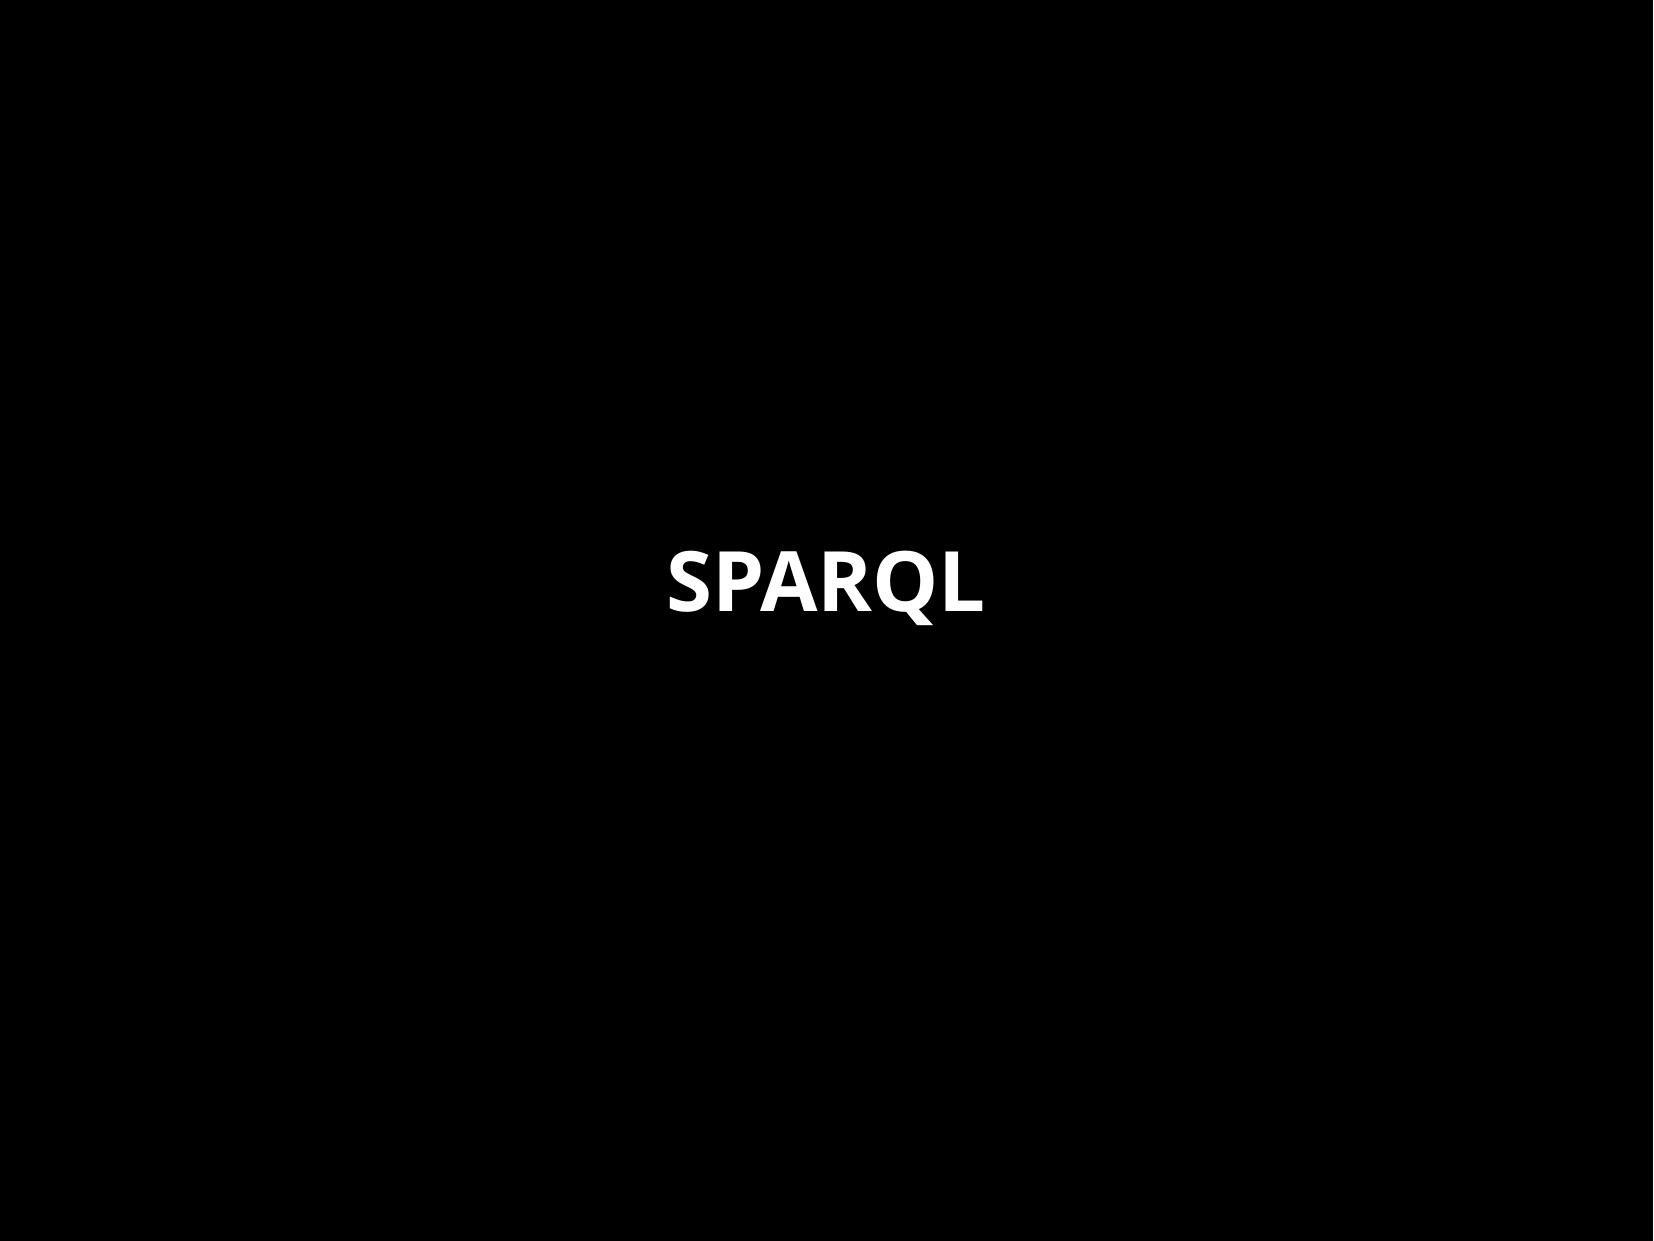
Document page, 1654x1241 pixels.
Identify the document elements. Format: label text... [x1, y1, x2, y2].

subtitle SPARQL [82, 49, 1571, 1109]
